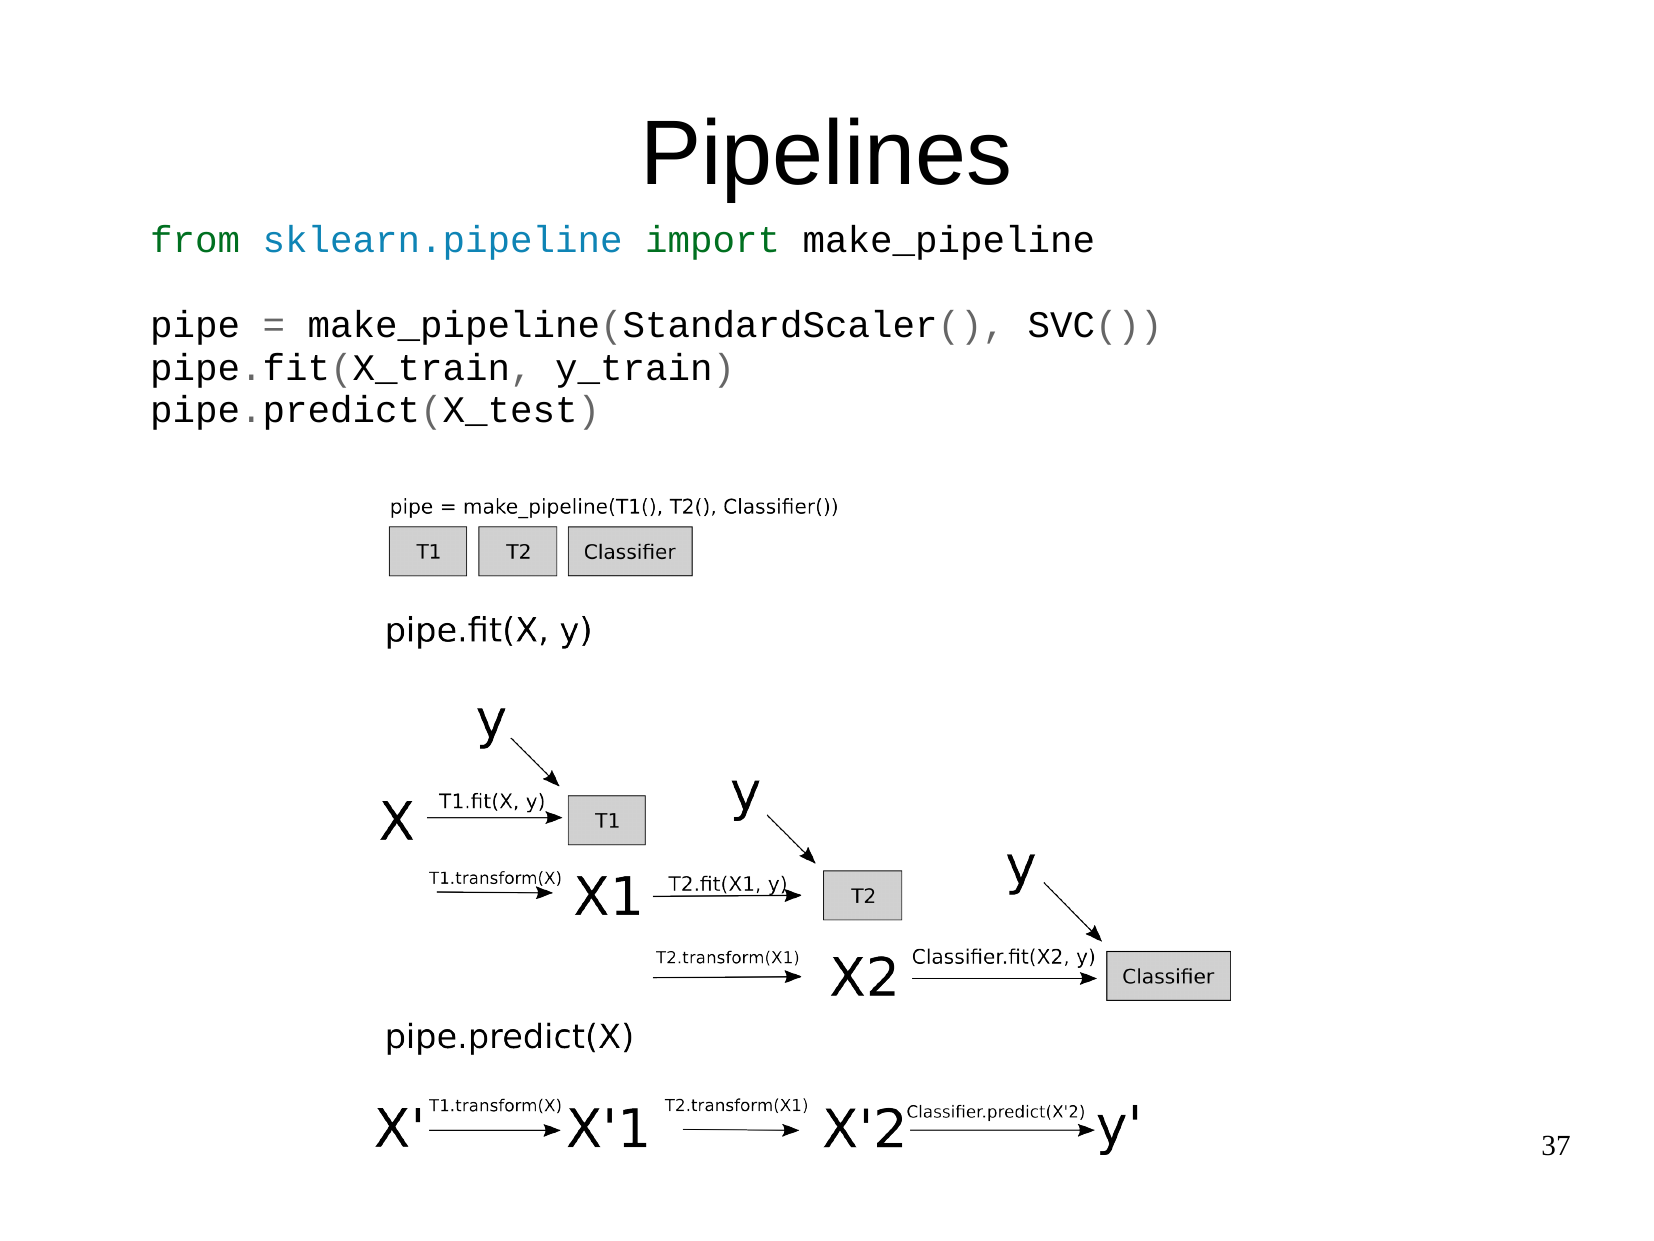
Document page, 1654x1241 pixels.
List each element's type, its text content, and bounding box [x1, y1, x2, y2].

picture [375, 498, 1231, 1156]
text_box from sklearn.pipeline import make_pipeline pipe = make_pipeline(StandardScaler(), SVC()) pipe.fit(X_train, y_train) pipe.predict(X_test) [150, 221, 1539, 436]
title Pipelines [82, 49, 1571, 257]
